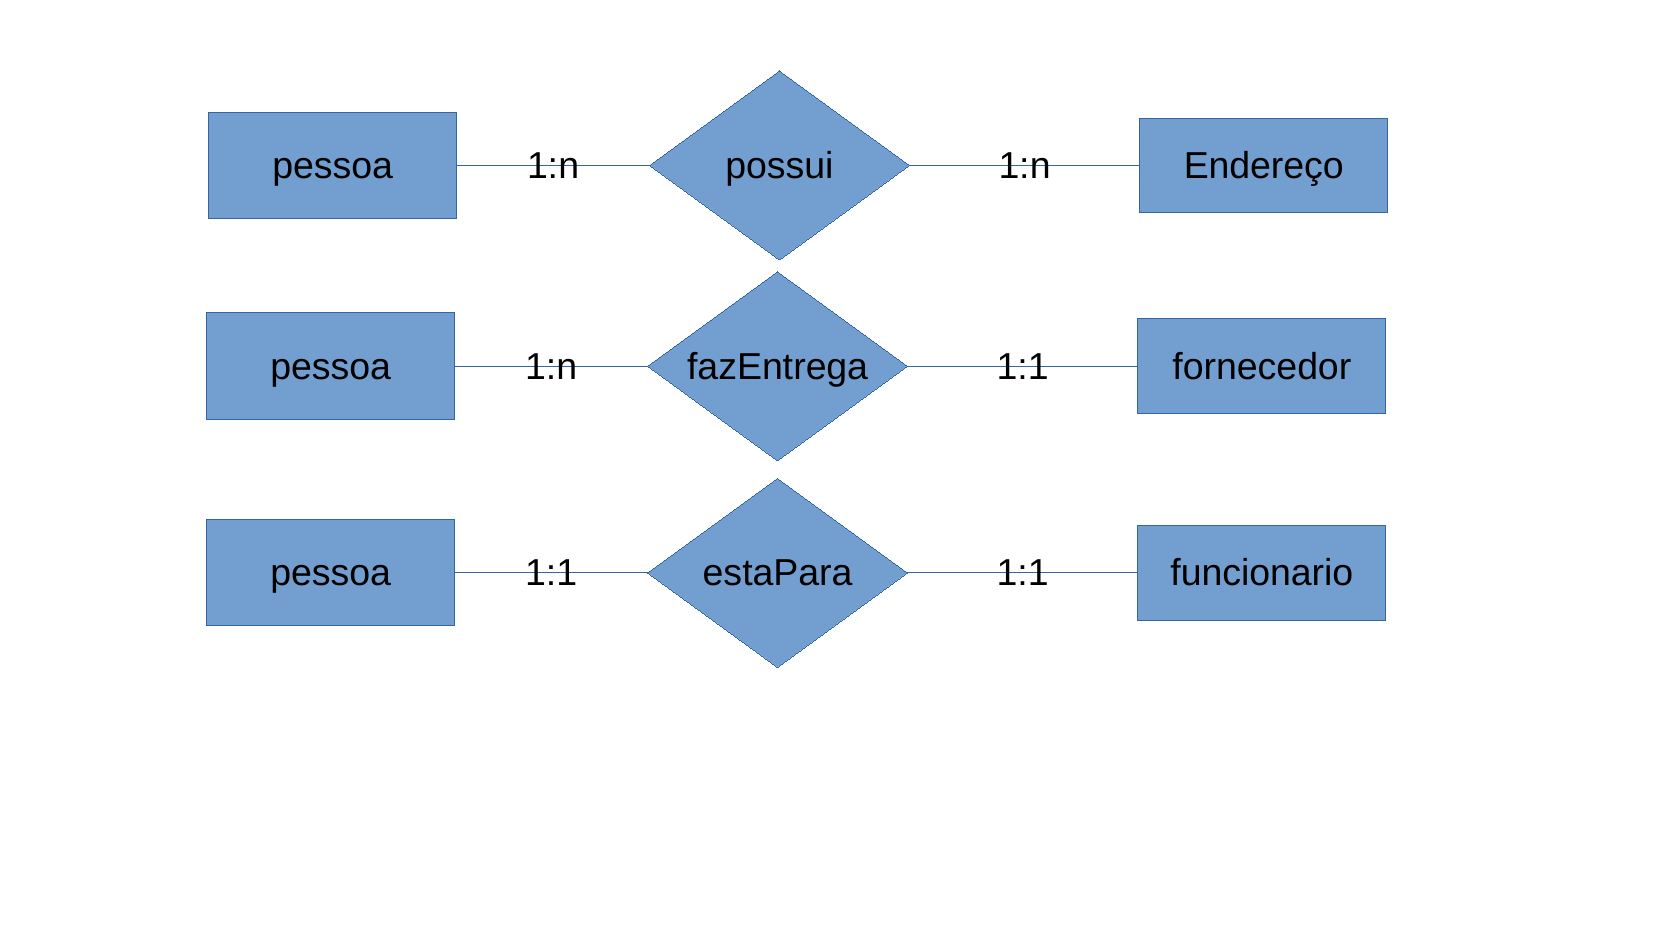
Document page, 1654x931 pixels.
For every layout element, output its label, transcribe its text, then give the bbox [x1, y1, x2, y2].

text_box pessoa [206, 519, 455, 626]
text_box pessoa [208, 112, 457, 219]
text_box fornecedor [1137, 318, 1386, 414]
text_box funcionario [1137, 525, 1386, 621]
text_box Endereço [1139, 118, 1388, 213]
text_box estaPara [647, 478, 908, 668]
text_box fazEntrega [647, 271, 908, 461]
text_box possui [649, 70, 910, 260]
text_box pessoa [206, 312, 455, 420]
